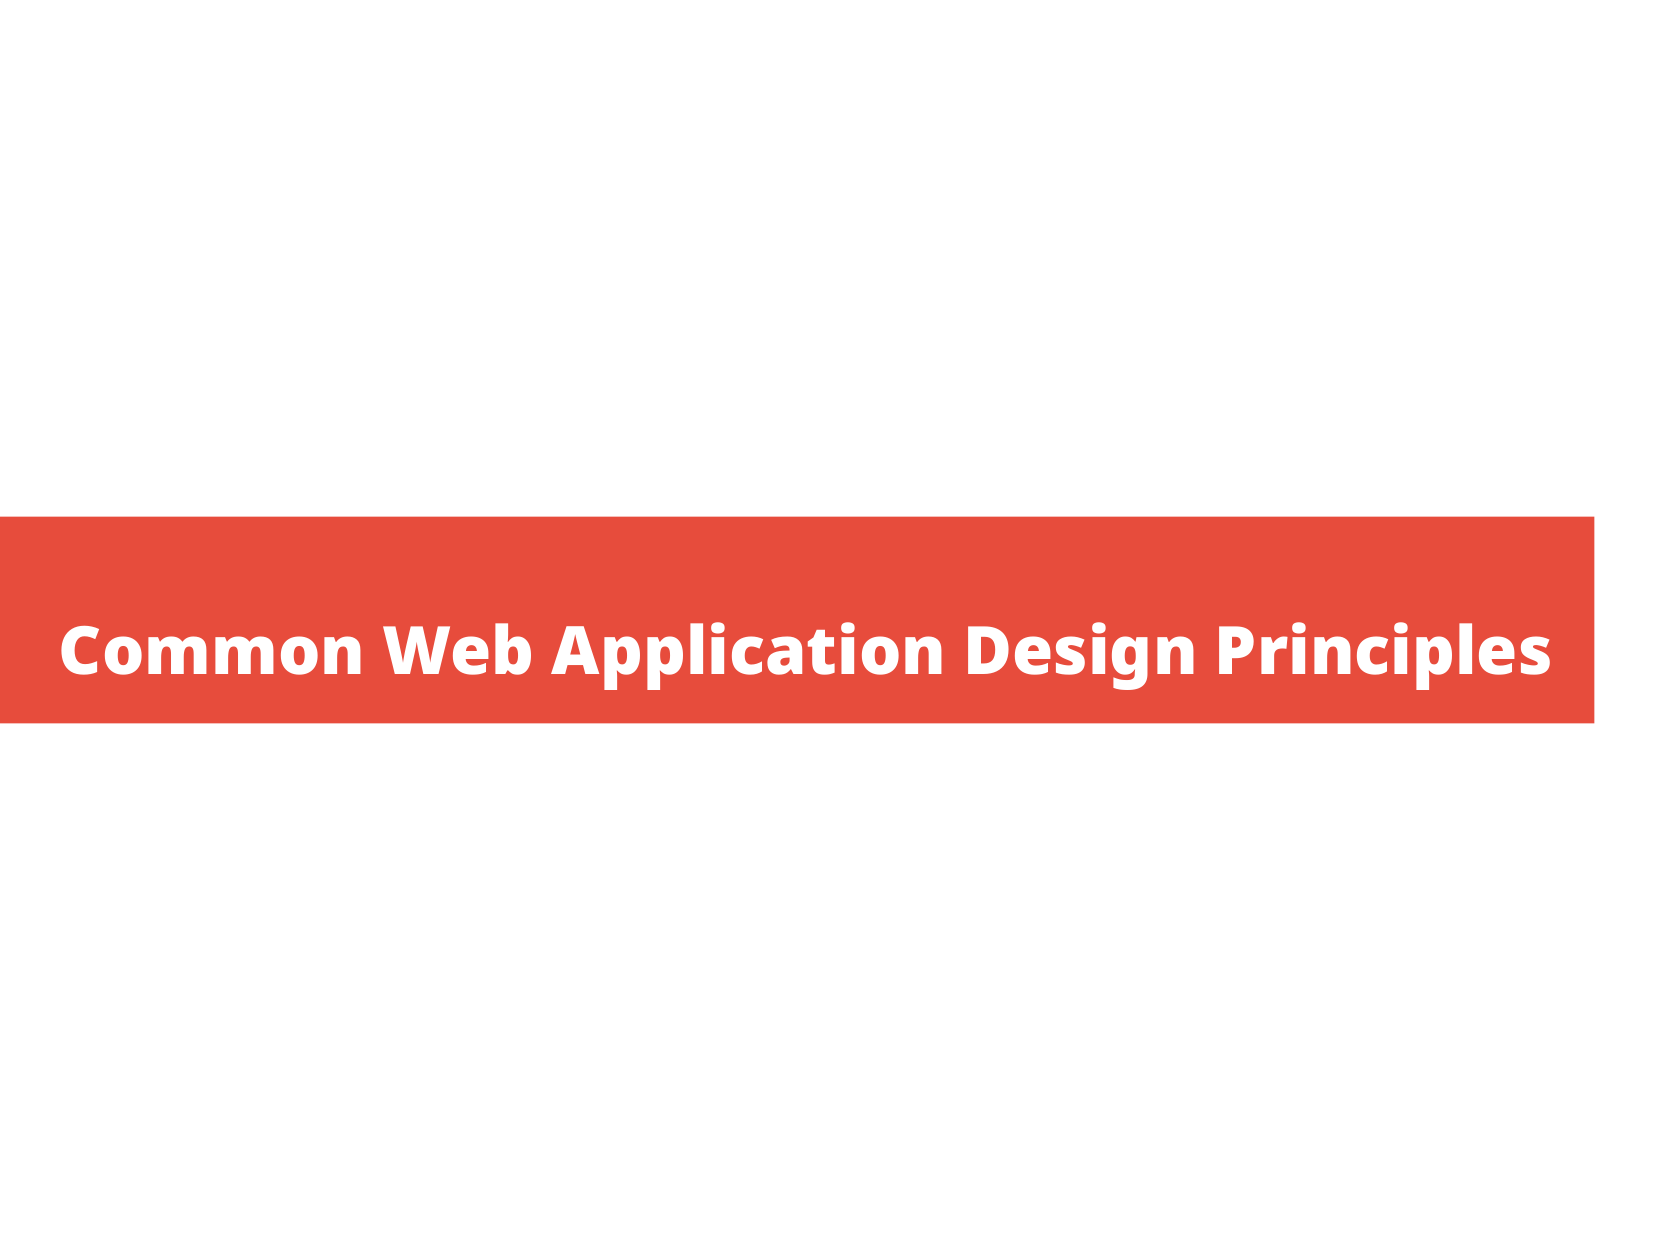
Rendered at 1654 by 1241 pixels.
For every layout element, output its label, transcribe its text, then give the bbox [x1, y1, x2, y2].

title Common Web Application Design Principles [59, 546, 1595, 694]
